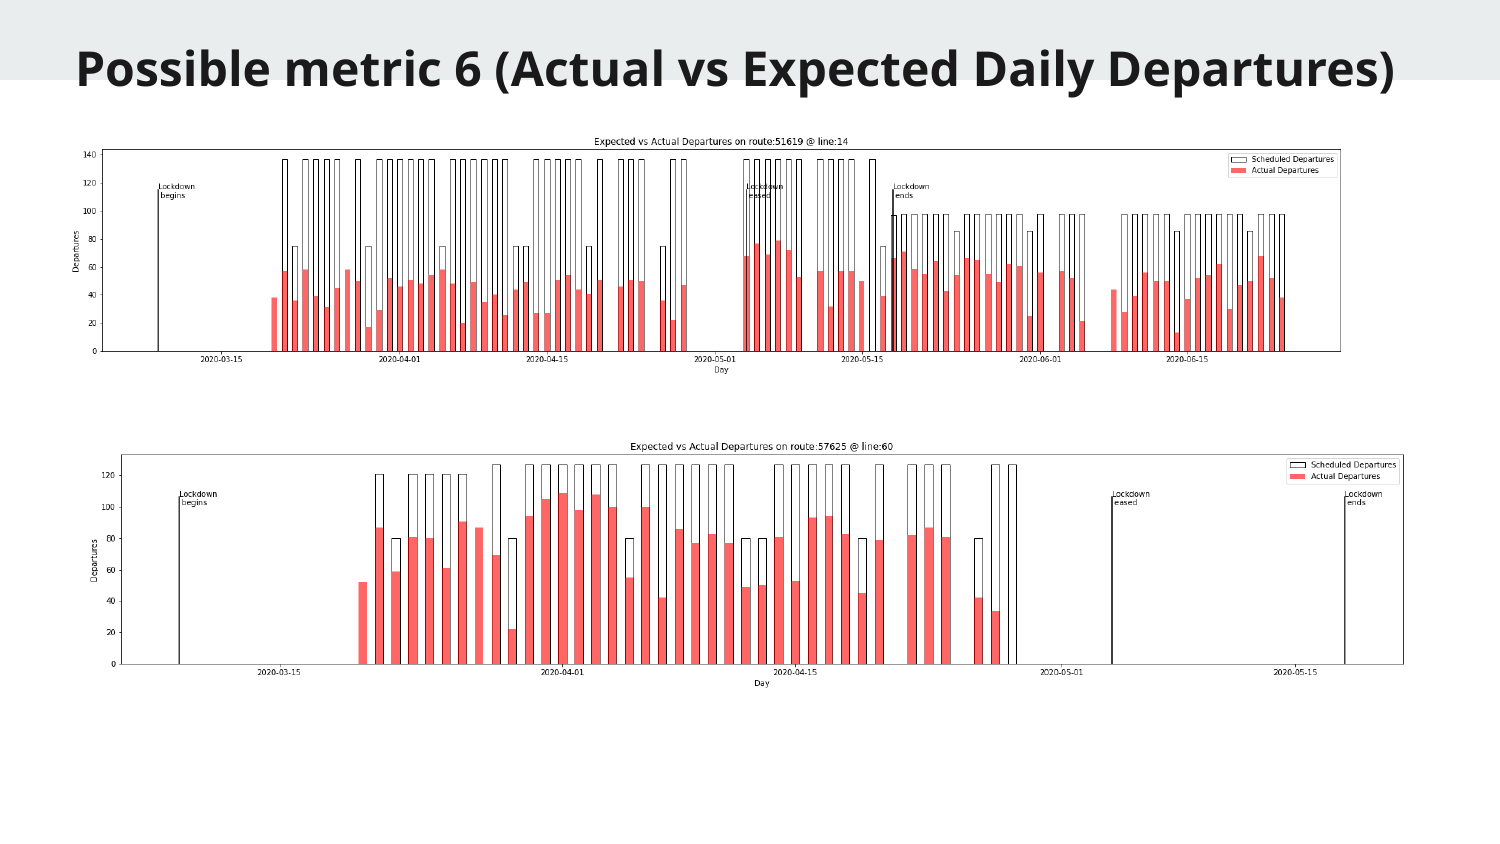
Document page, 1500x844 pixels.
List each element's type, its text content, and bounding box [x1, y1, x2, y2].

picture [0, 421, 1500, 698]
picture [0, 117, 1500, 384]
title Possible metric 6 (Actual vs Expected Daily Departures) [59, 23, 1458, 117]
